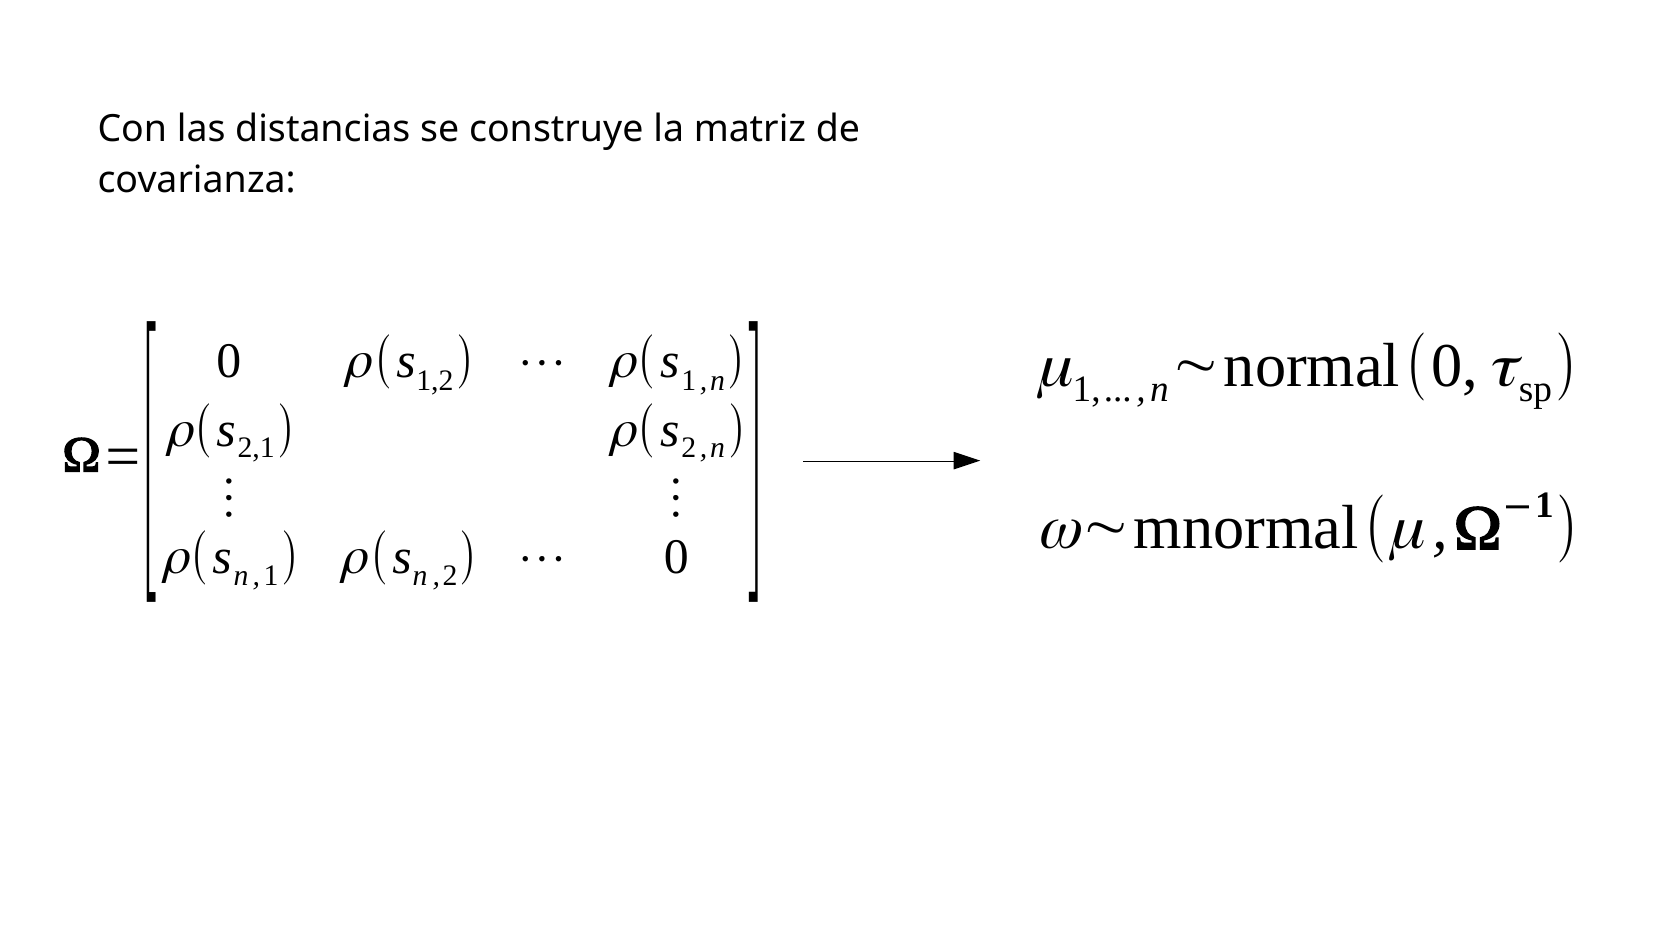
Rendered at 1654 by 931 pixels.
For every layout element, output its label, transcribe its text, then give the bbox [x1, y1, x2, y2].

chart [1028, 330, 1584, 567]
chart [56, 318, 768, 606]
text_box Con las distancias se construye la matriz de covarianza: [82, 94, 886, 185]
